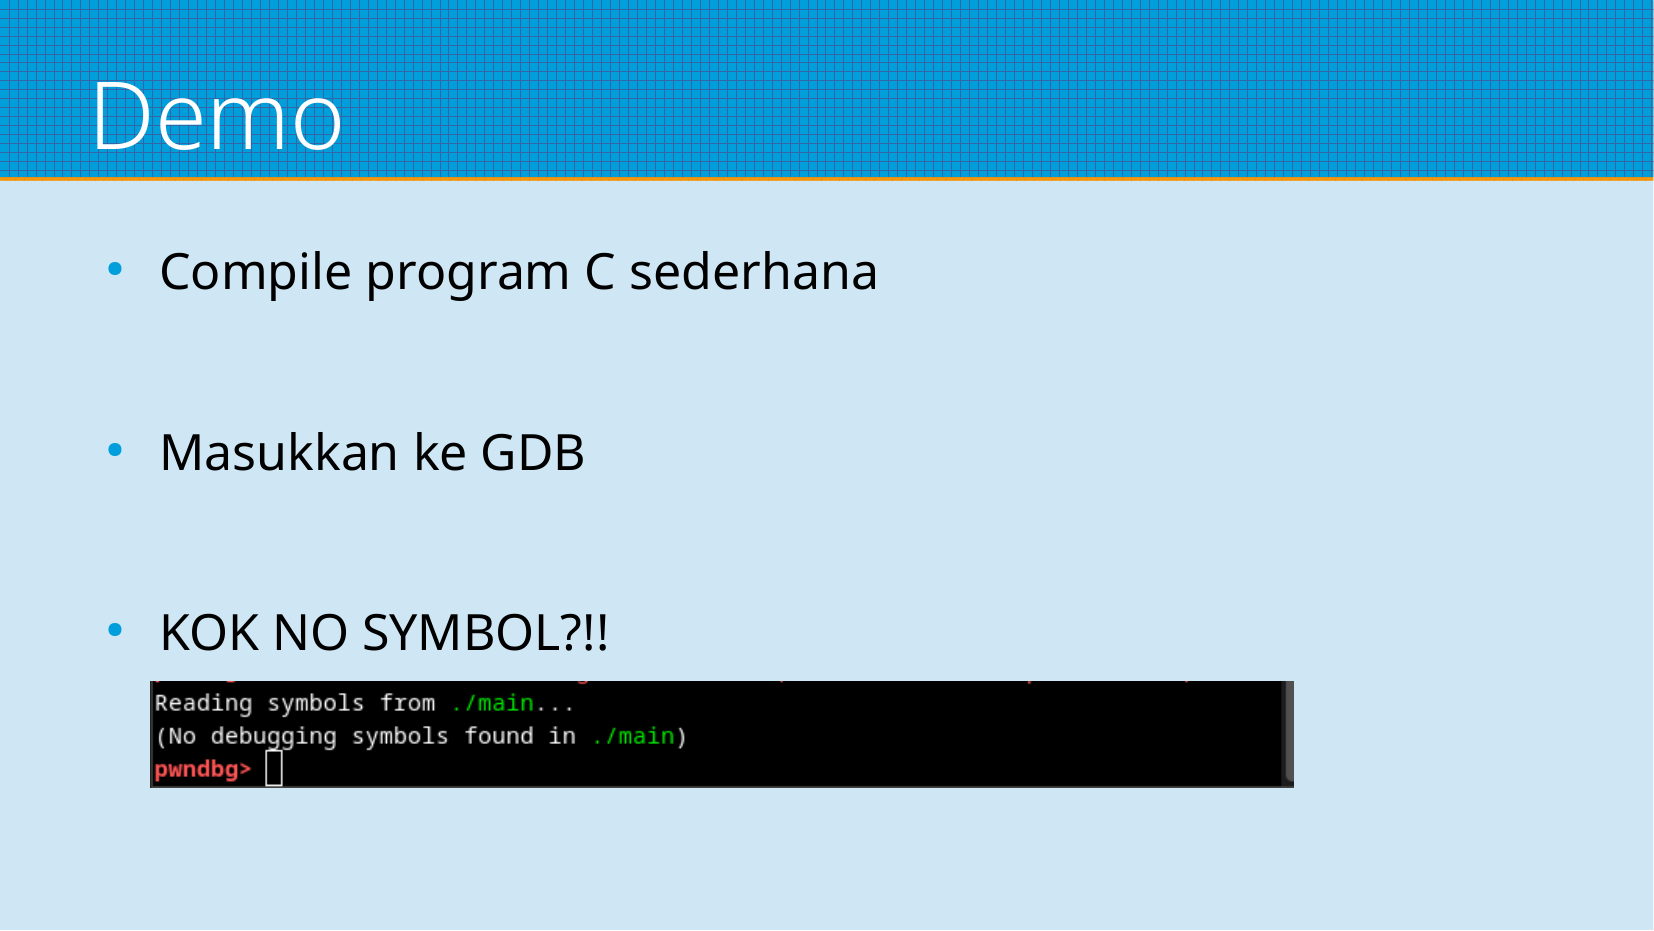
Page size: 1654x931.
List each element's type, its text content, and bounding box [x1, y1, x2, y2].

picture [150, 681, 1294, 788]
title Demo [88, 14, 1565, 178]
list Compile program C sederhana Masukkan ke GDB KOK NO SYMBOL?!! [88, 236, 1565, 813]
